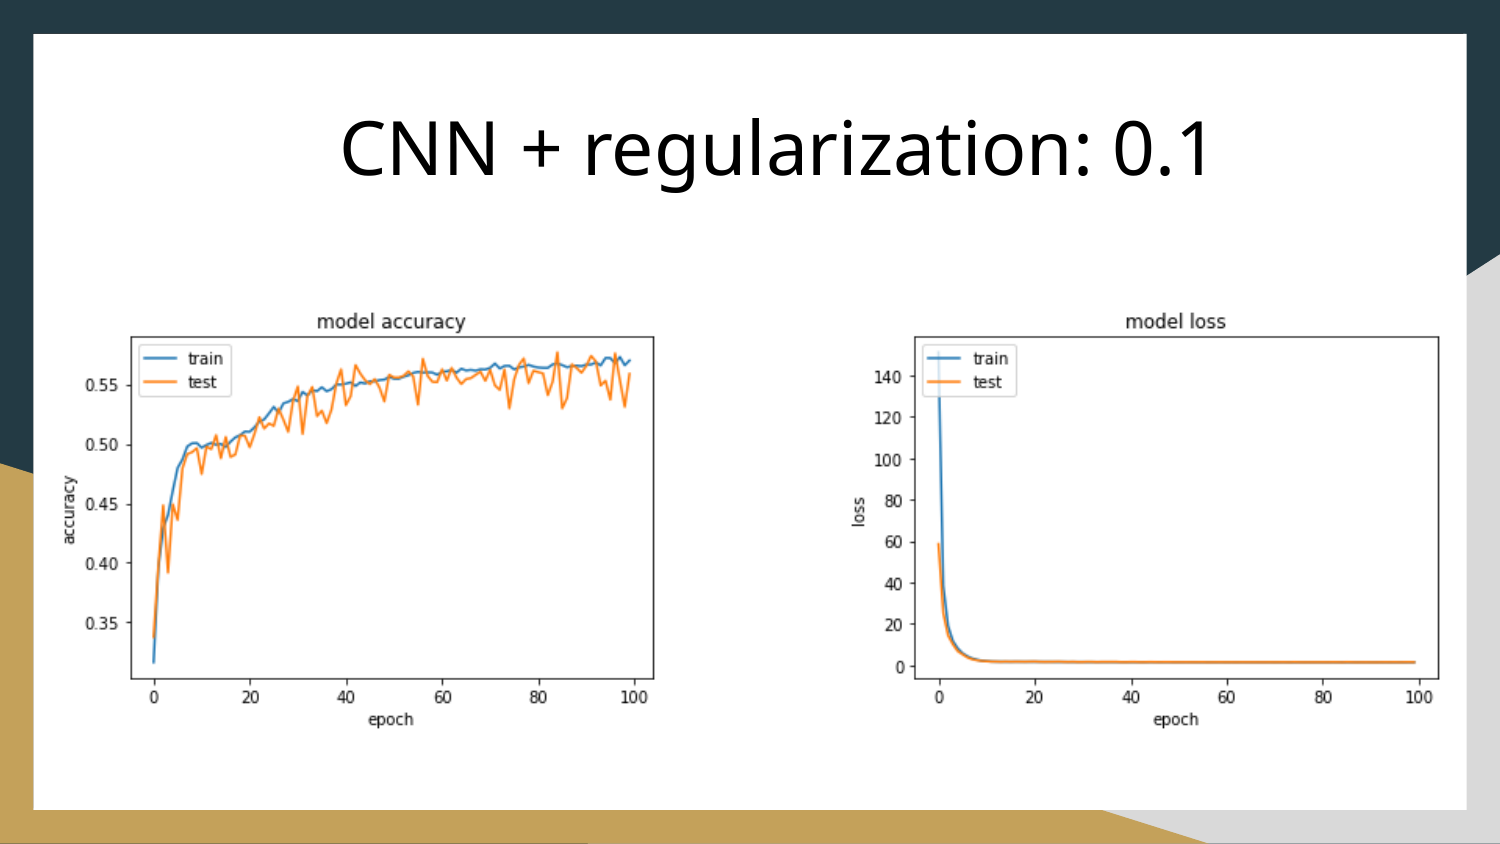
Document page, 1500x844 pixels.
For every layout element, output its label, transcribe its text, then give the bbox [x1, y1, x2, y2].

picture [841, 302, 1449, 738]
title CNN + regularization: 0.1 [51, 85, 1449, 232]
picture [51, 302, 664, 738]
